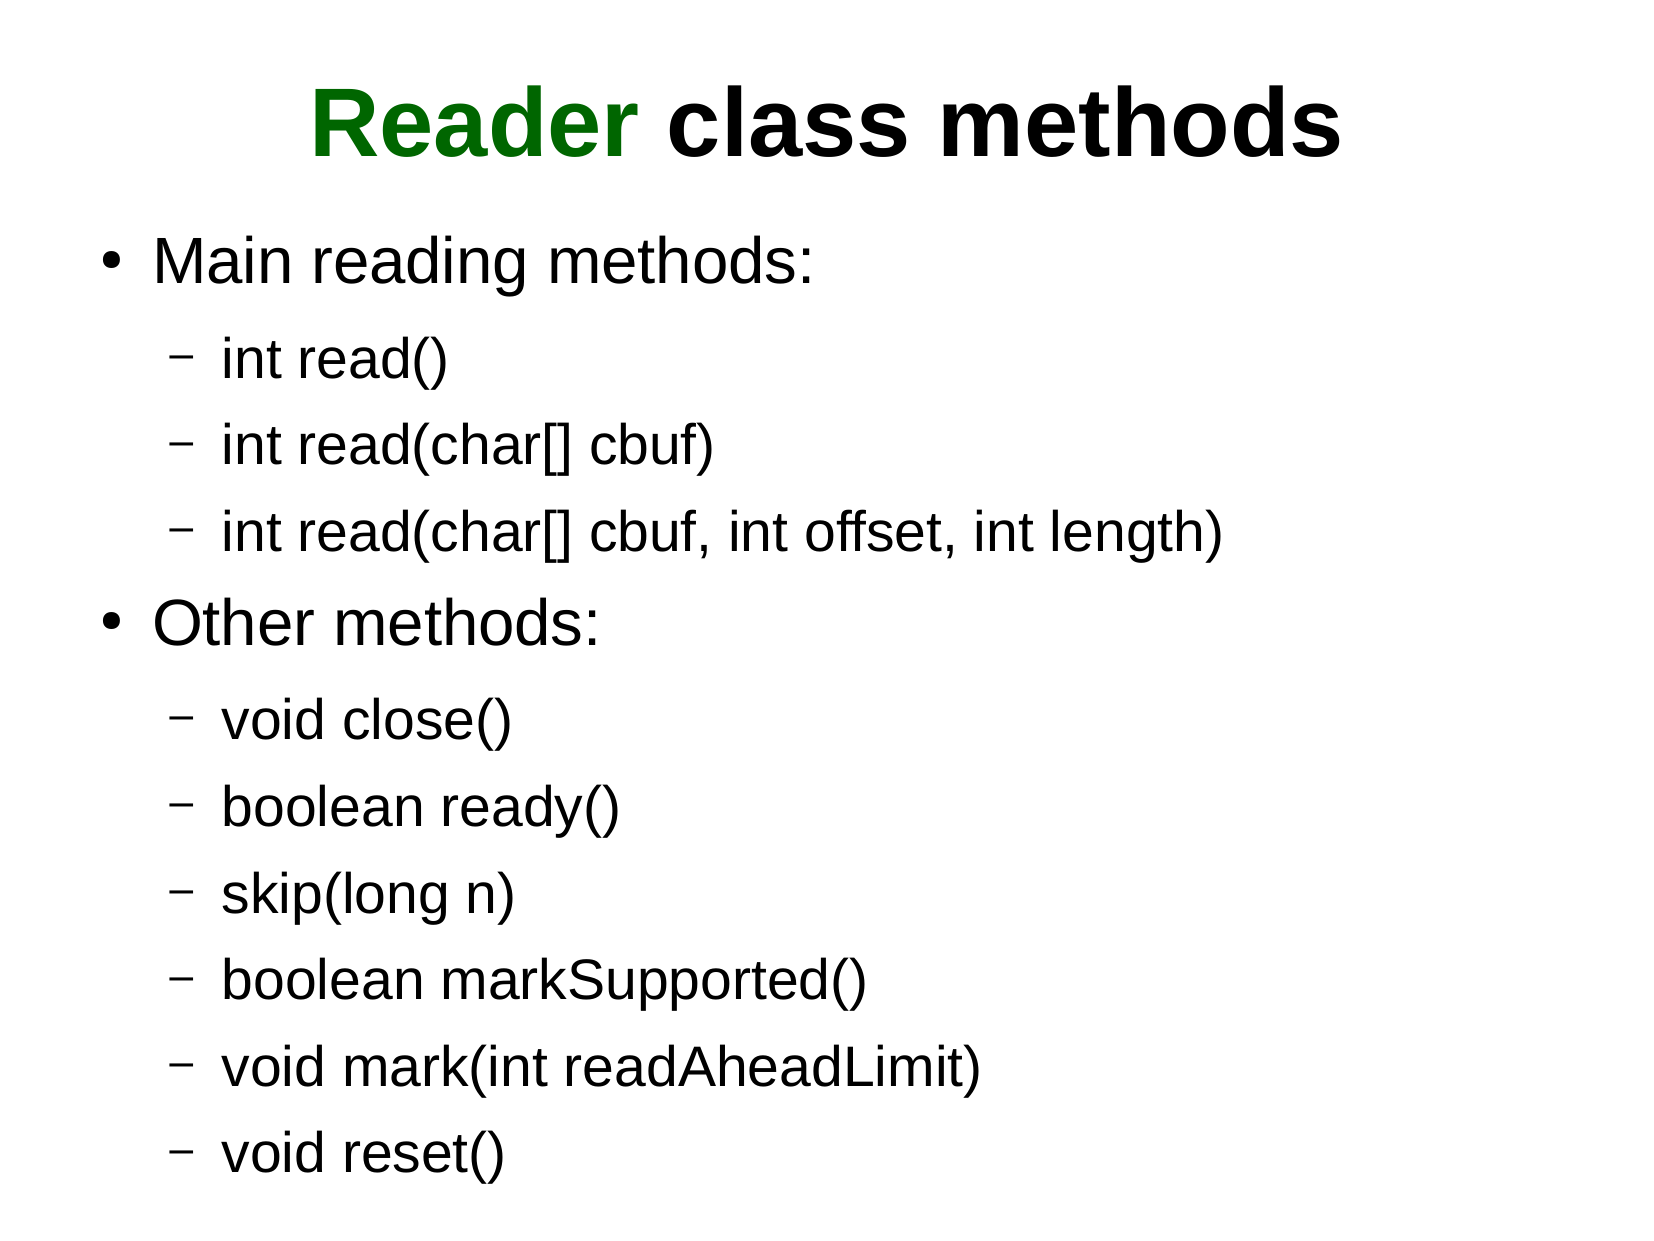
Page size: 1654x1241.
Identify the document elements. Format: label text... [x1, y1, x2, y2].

title Reader class methods [82, 49, 1571, 196]
list Main reading methods: int read() int read(char[] cbuf) int read(char[] cbuf, int offset, int length) Other methods: void close() boolean ready() skip(long n) boolean markSupported() void mark(int readAheadLimit) void reset() [82, 225, 1538, 1186]
